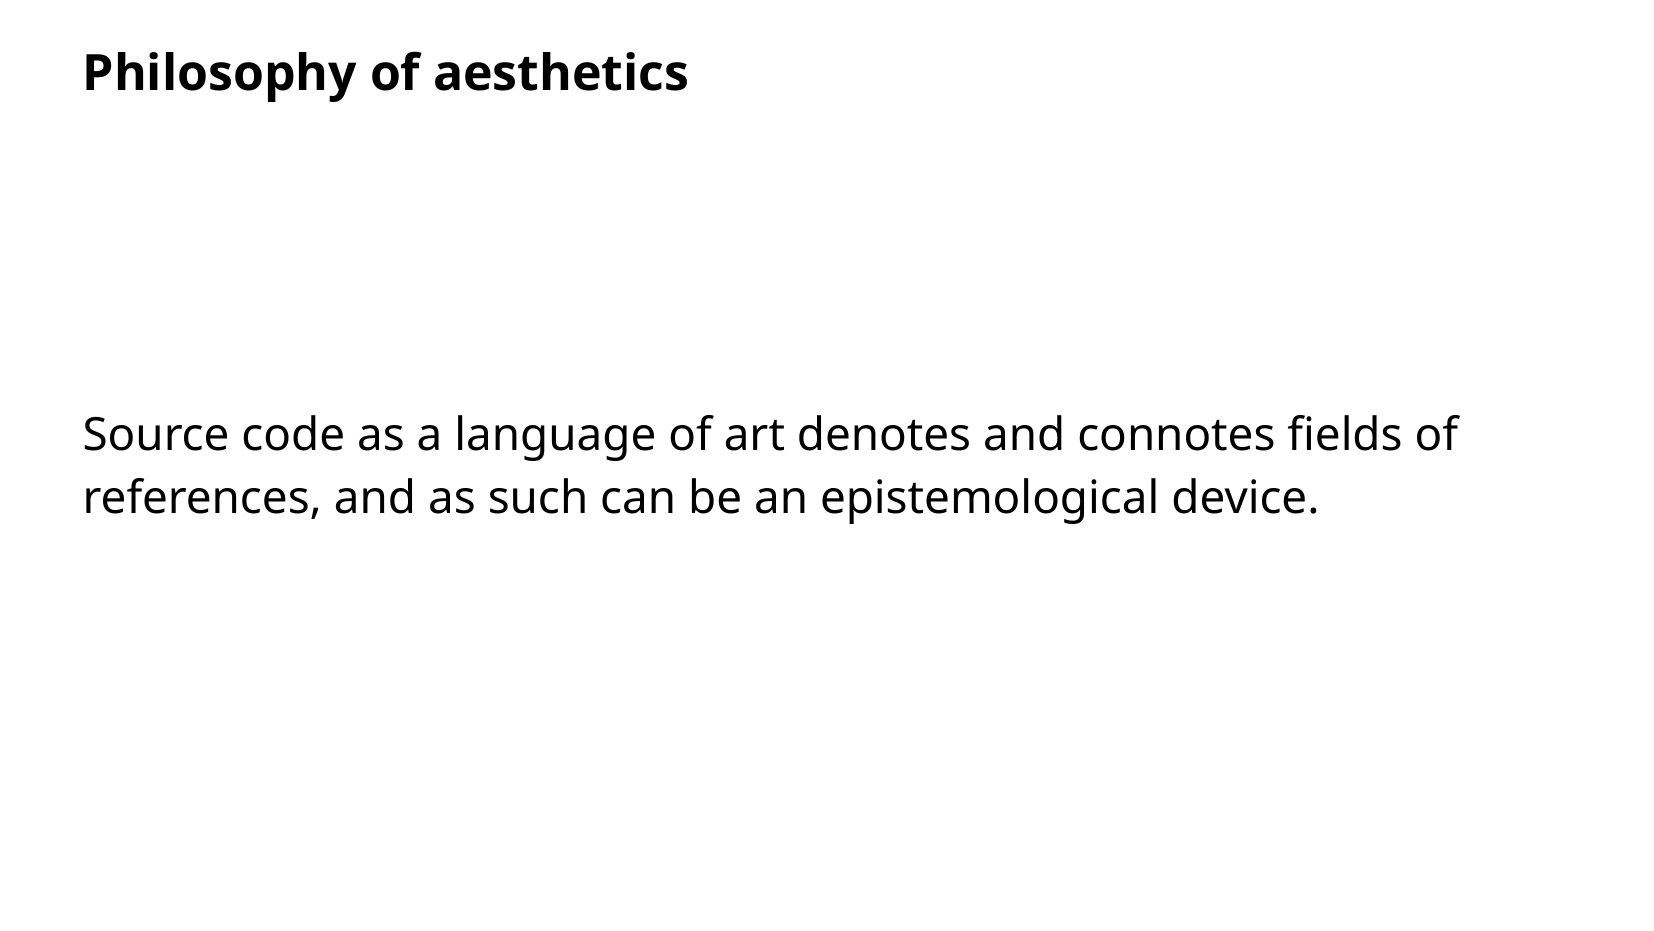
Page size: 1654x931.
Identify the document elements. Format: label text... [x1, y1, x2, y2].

title Philosophy of aesthetics [82, 37, 1571, 193]
list Source code as a language of art denotes and connotes fields of references, and as such can be an epistemological device. [82, 217, 1571, 758]
